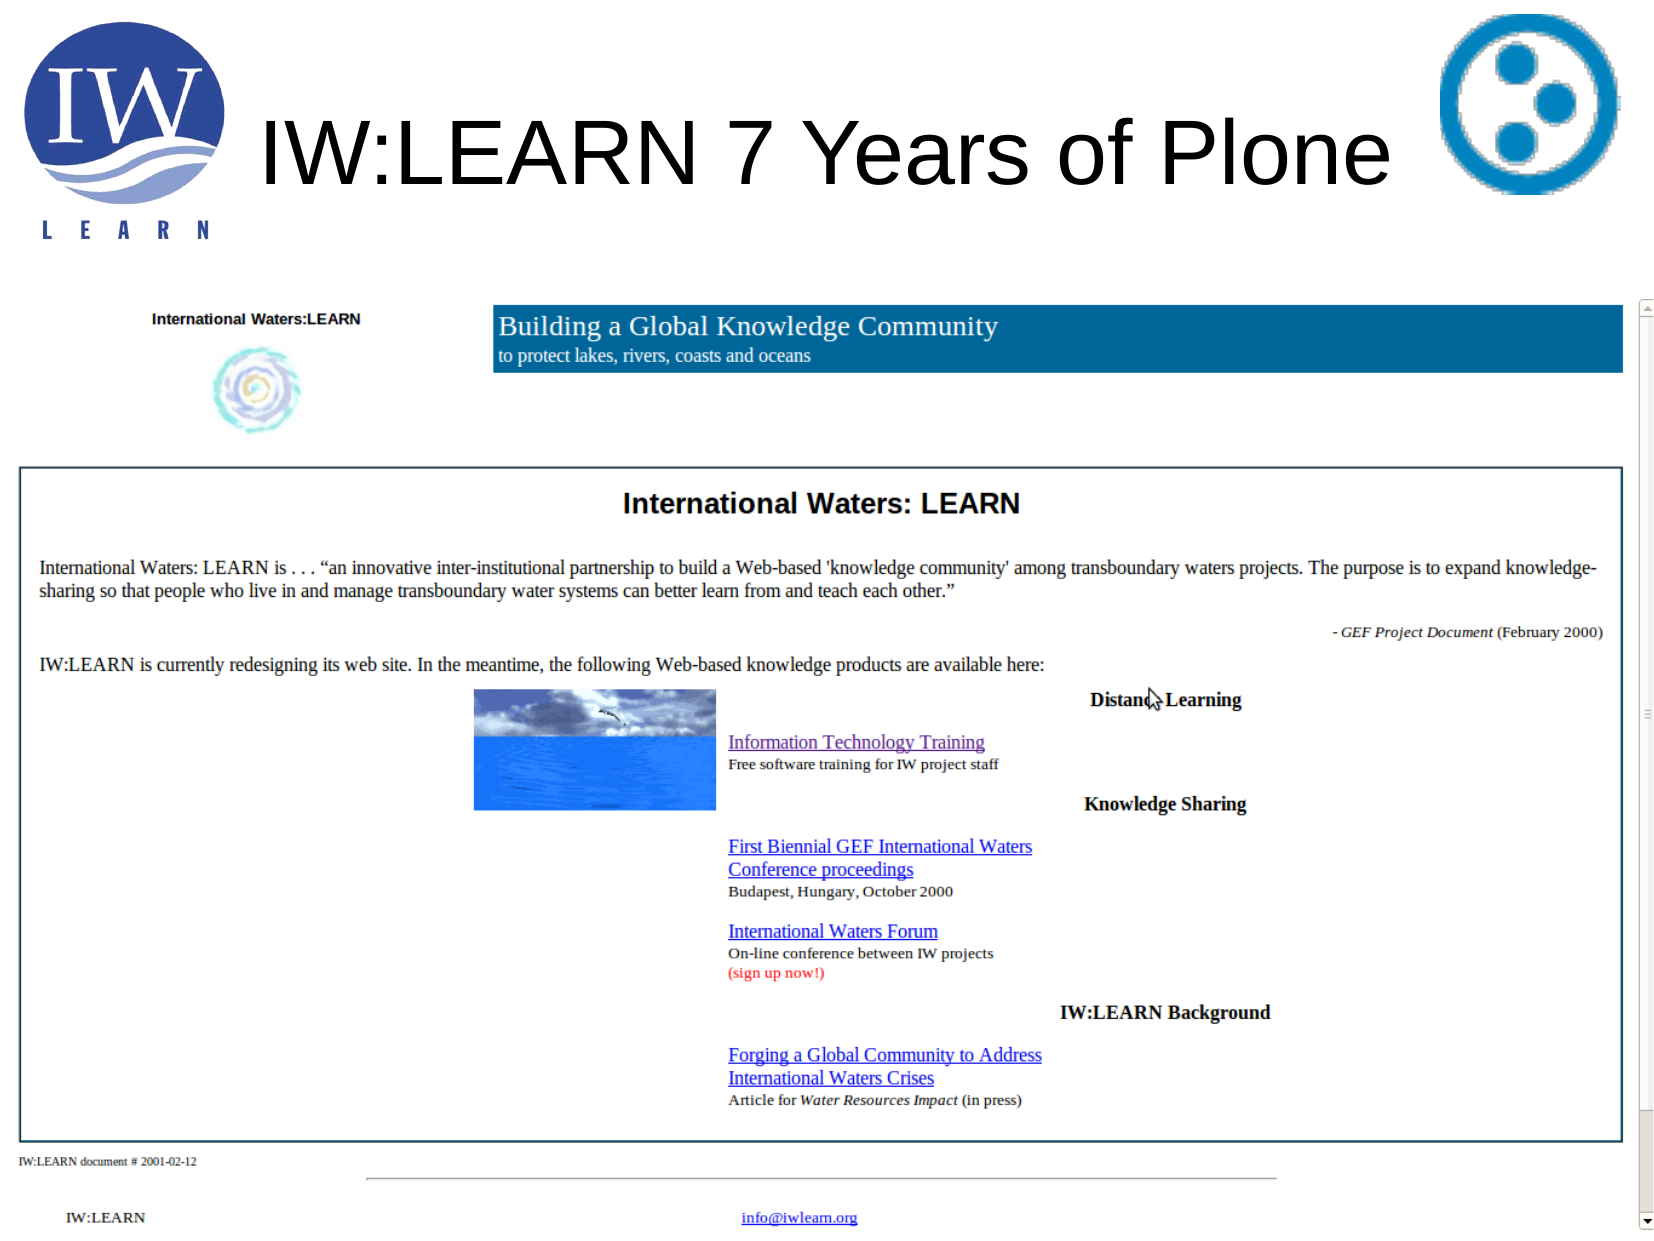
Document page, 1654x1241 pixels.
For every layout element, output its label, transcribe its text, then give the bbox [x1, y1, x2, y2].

picture [1440, 117, 1516, 196]
picture [1455, 29, 1601, 178]
title IW:LEARN 7 Years of Plone [241, 49, 1571, 257]
picture [1440, 14, 1515, 90]
picture [3, 299, 1654, 1230]
picture [6, 7, 241, 257]
picture [1541, 14, 1621, 196]
